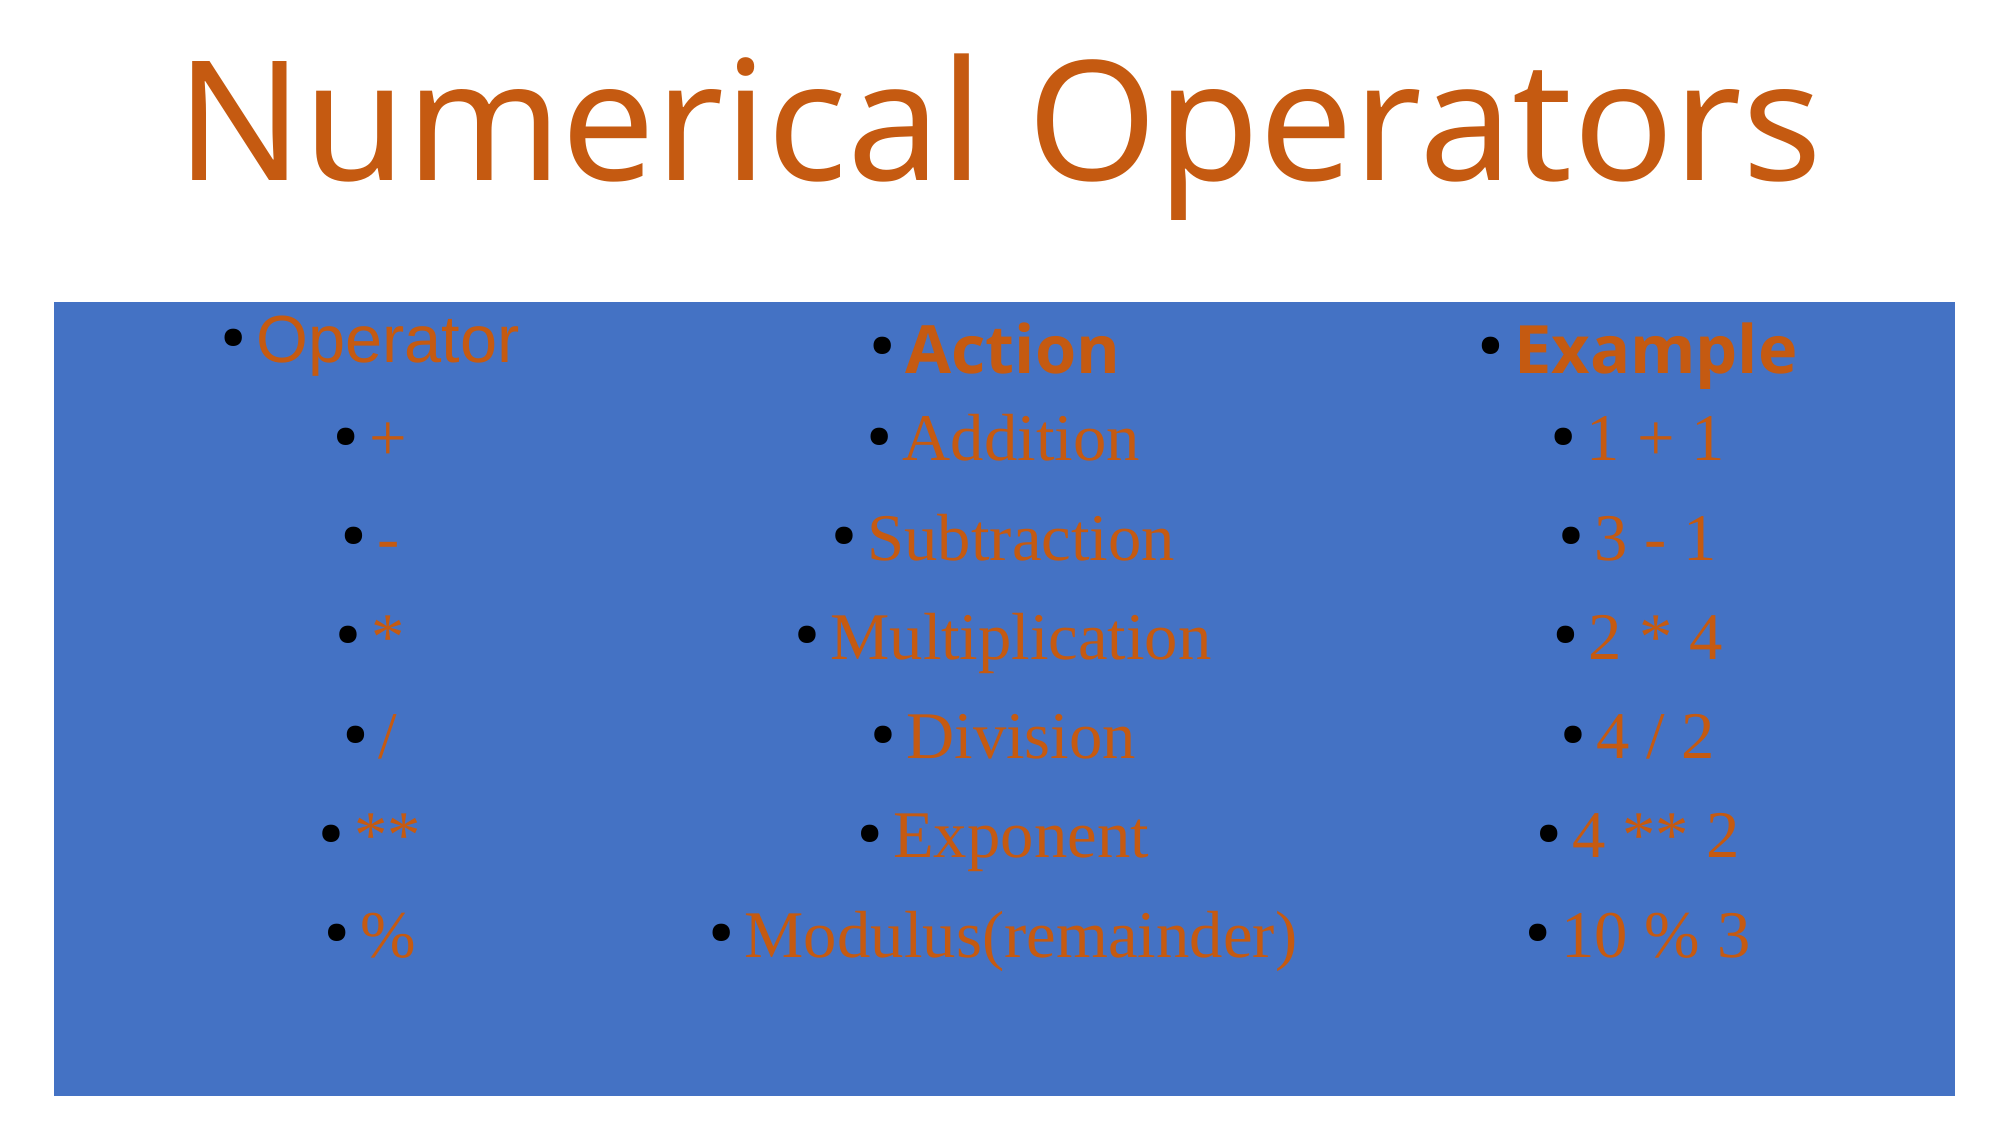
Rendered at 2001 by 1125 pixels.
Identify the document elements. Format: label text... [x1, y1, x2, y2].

table_cell Division [687, 699, 1321, 798]
table_cell - [54, 500, 687, 600]
table_cell 1 + 1 [1321, 401, 1955, 500]
table_cell ** [54, 798, 687, 897]
table_cell Multiplication [687, 600, 1321, 699]
list Numerical Operators [137, 28, 1863, 302]
table_cell 3 - 1 [1321, 500, 1955, 600]
table_cell Exponent [687, 798, 1321, 897]
table_header Example [1321, 302, 1955, 401]
table_cell 10 % 3 [1321, 897, 1955, 997]
table_cell 2 * 4 [1321, 600, 1955, 699]
table_cell + [54, 401, 687, 500]
table_cell Subtraction [687, 500, 1321, 600]
table_cell [1321, 997, 1955, 1096]
table_cell [54, 997, 687, 1096]
table_cell [687, 997, 1321, 1096]
table_cell 4 ** 2 [1321, 798, 1955, 897]
table_header Operator [54, 302, 687, 401]
table_cell Addition [687, 401, 1321, 500]
table_cell / [54, 699, 687, 798]
table_cell % [54, 897, 687, 997]
table_header Action [687, 302, 1321, 401]
table_cell 4 / 2 [1321, 699, 1955, 798]
table_cell Modulus(remainder) [687, 897, 1321, 997]
table_cell * [54, 600, 687, 699]
